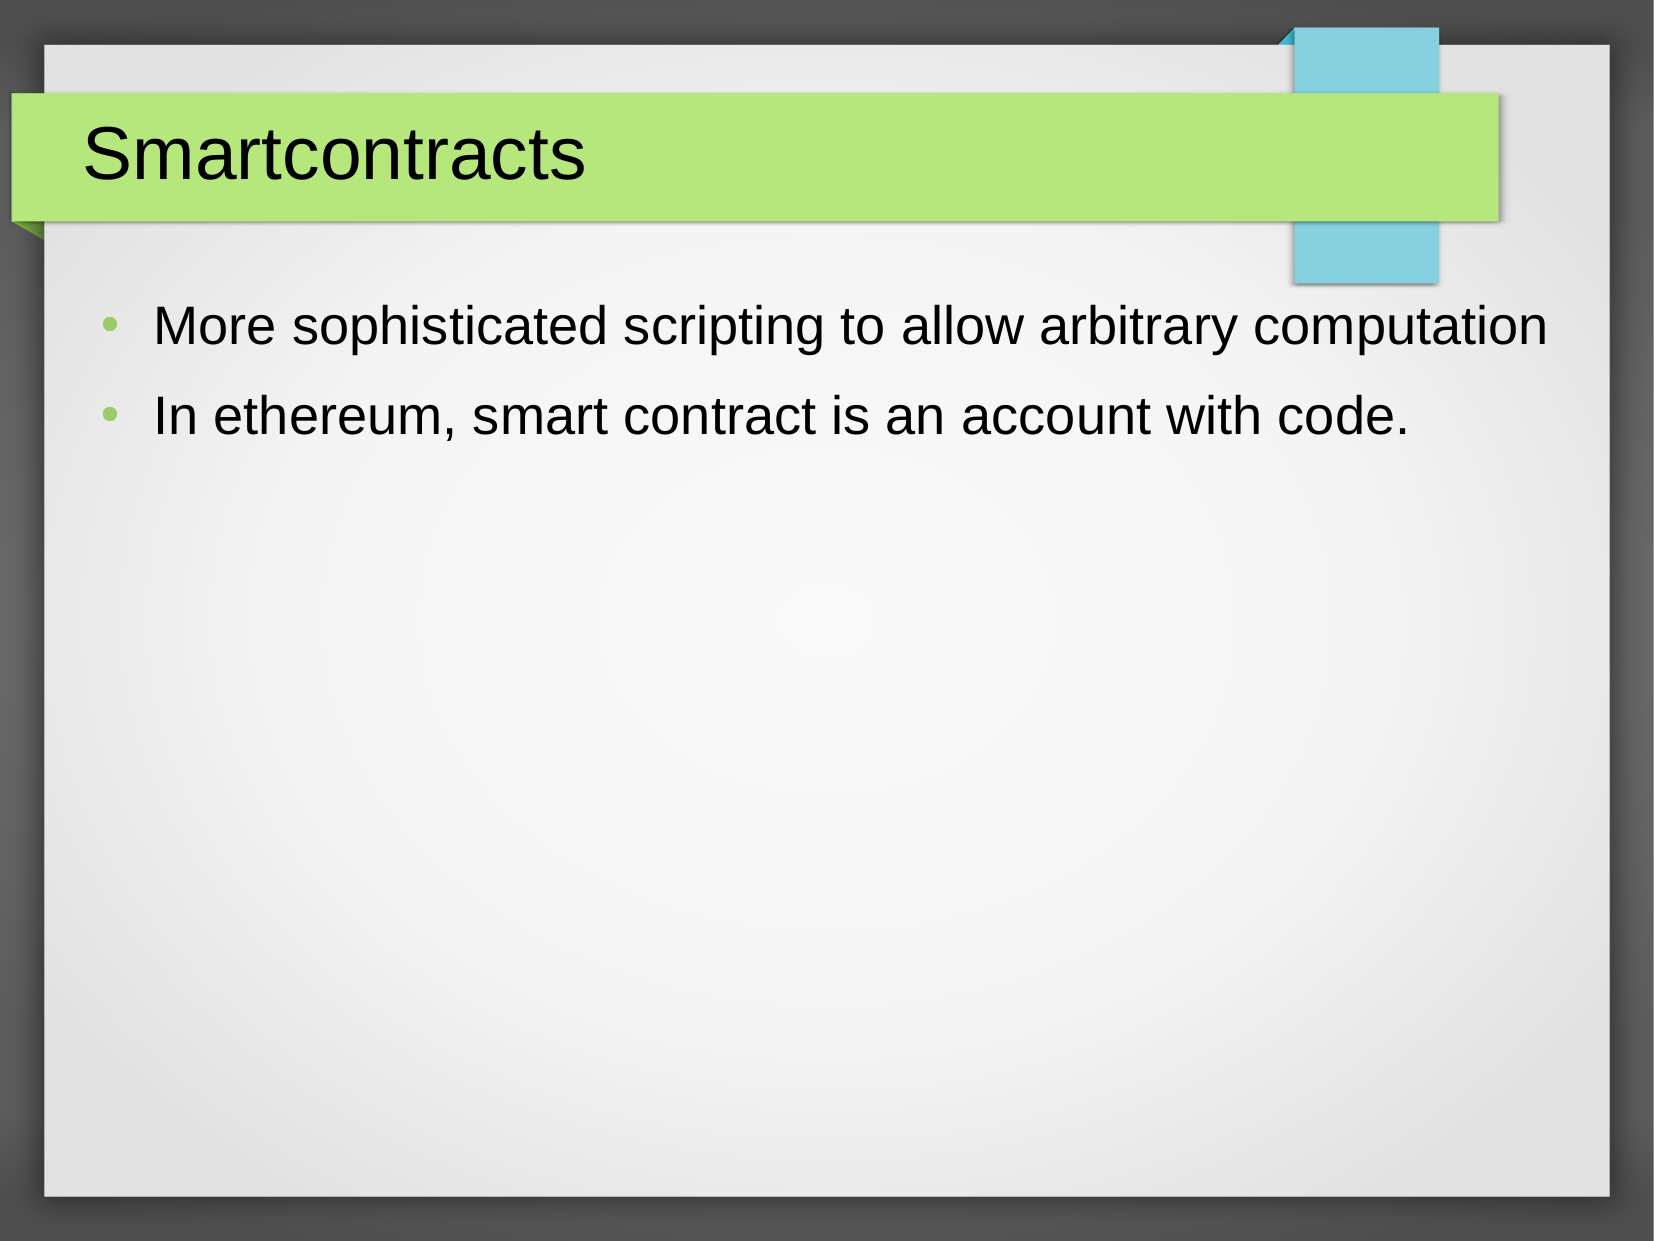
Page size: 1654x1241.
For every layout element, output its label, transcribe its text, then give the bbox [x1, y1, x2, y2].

title Smartcontracts [82, 51, 1538, 256]
picture [0, 0, 1654, 1241]
list More sophisticated scripting to allow arbitrary computation In ethereum, smart contract is an account with code. [82, 295, 1571, 1015]
